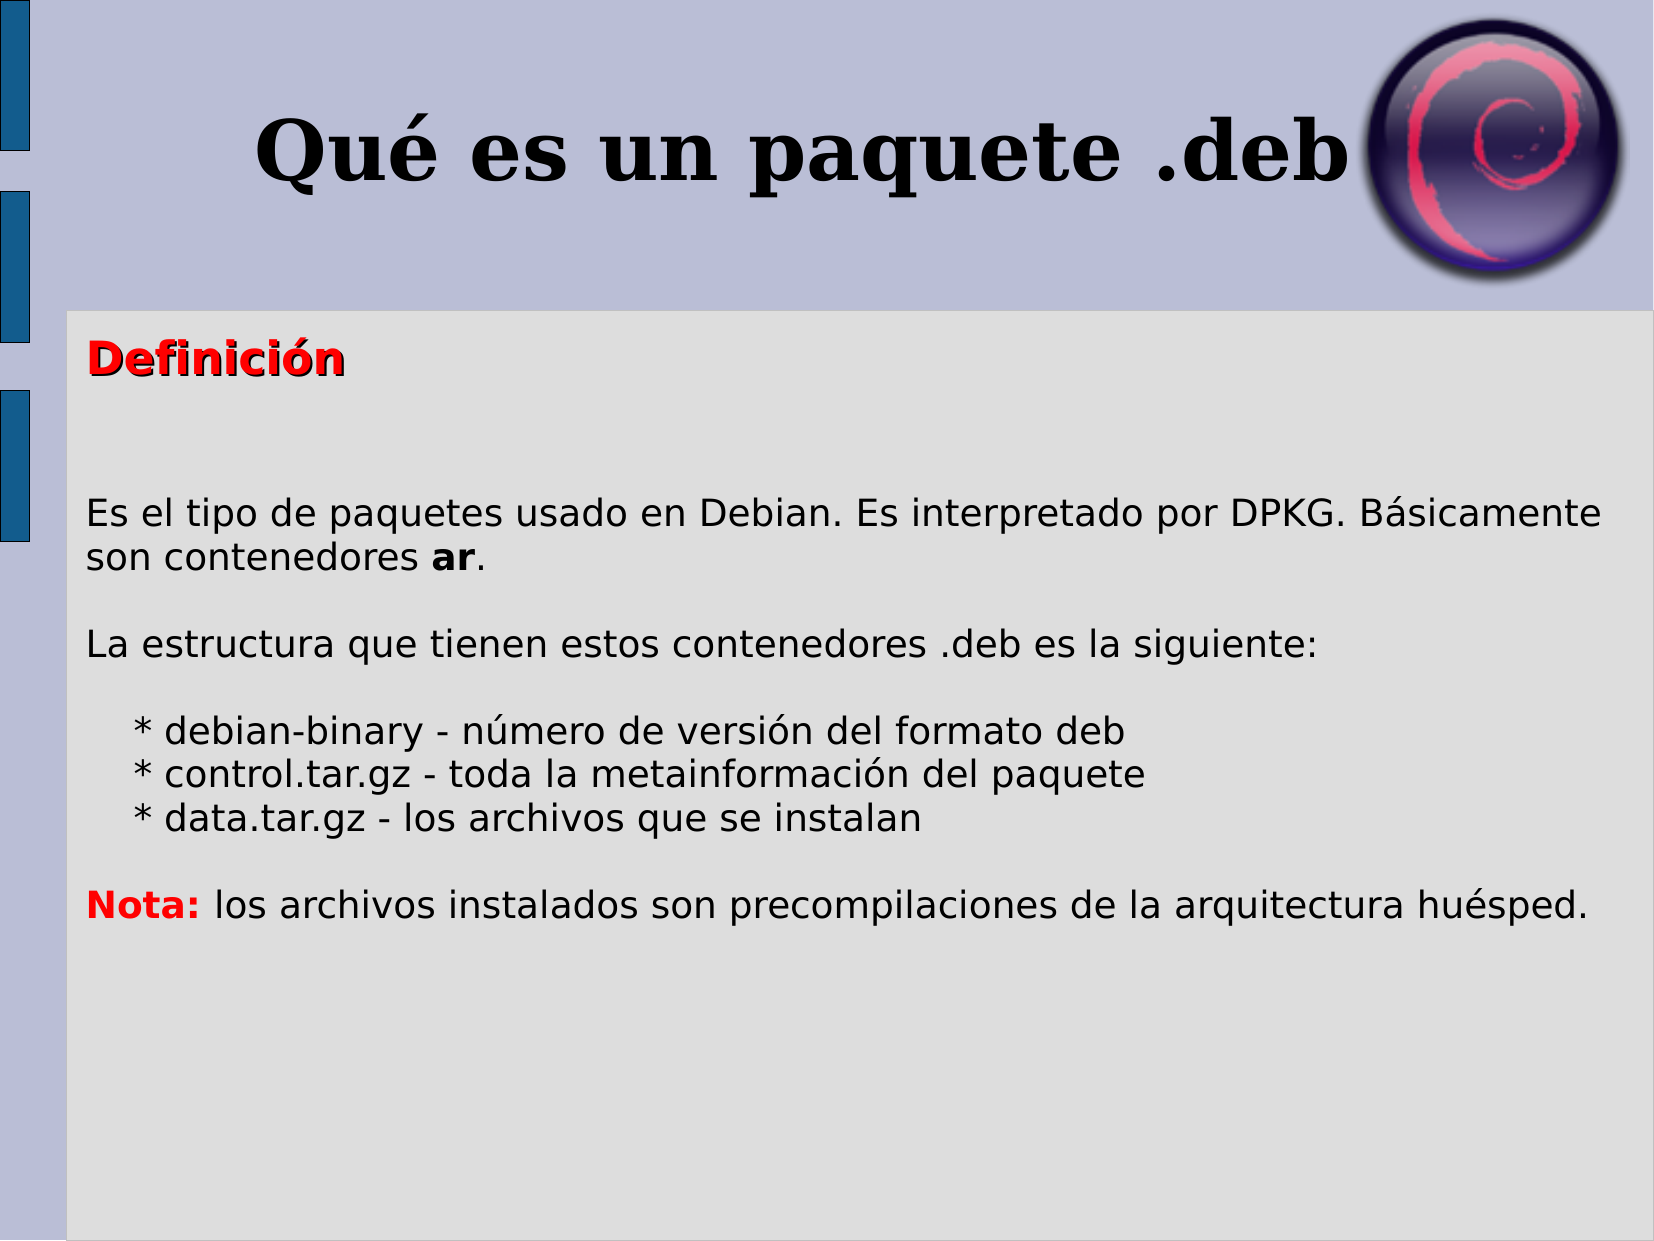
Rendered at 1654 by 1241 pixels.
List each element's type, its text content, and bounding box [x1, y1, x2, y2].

text_box Definición Es el tipo de paquetes usado en Debian. Es interpretado por DPKG. Básicamente son contenedores ar. La estructura que tienen estos contenedores .deb es la siguiente: * debian-binary - número de versión del formato deb * control.tar.gz - toda la metainformación del paquete * data.tar.gz - los archivos que se instalan Nota: los archivos instalados son precompilaciones de la arquitectura huésped. [70, 324, 1654, 979]
picture [1334, 5, 1630, 302]
text_box Qué es un paquete .deb [35, 94, 1571, 208]
